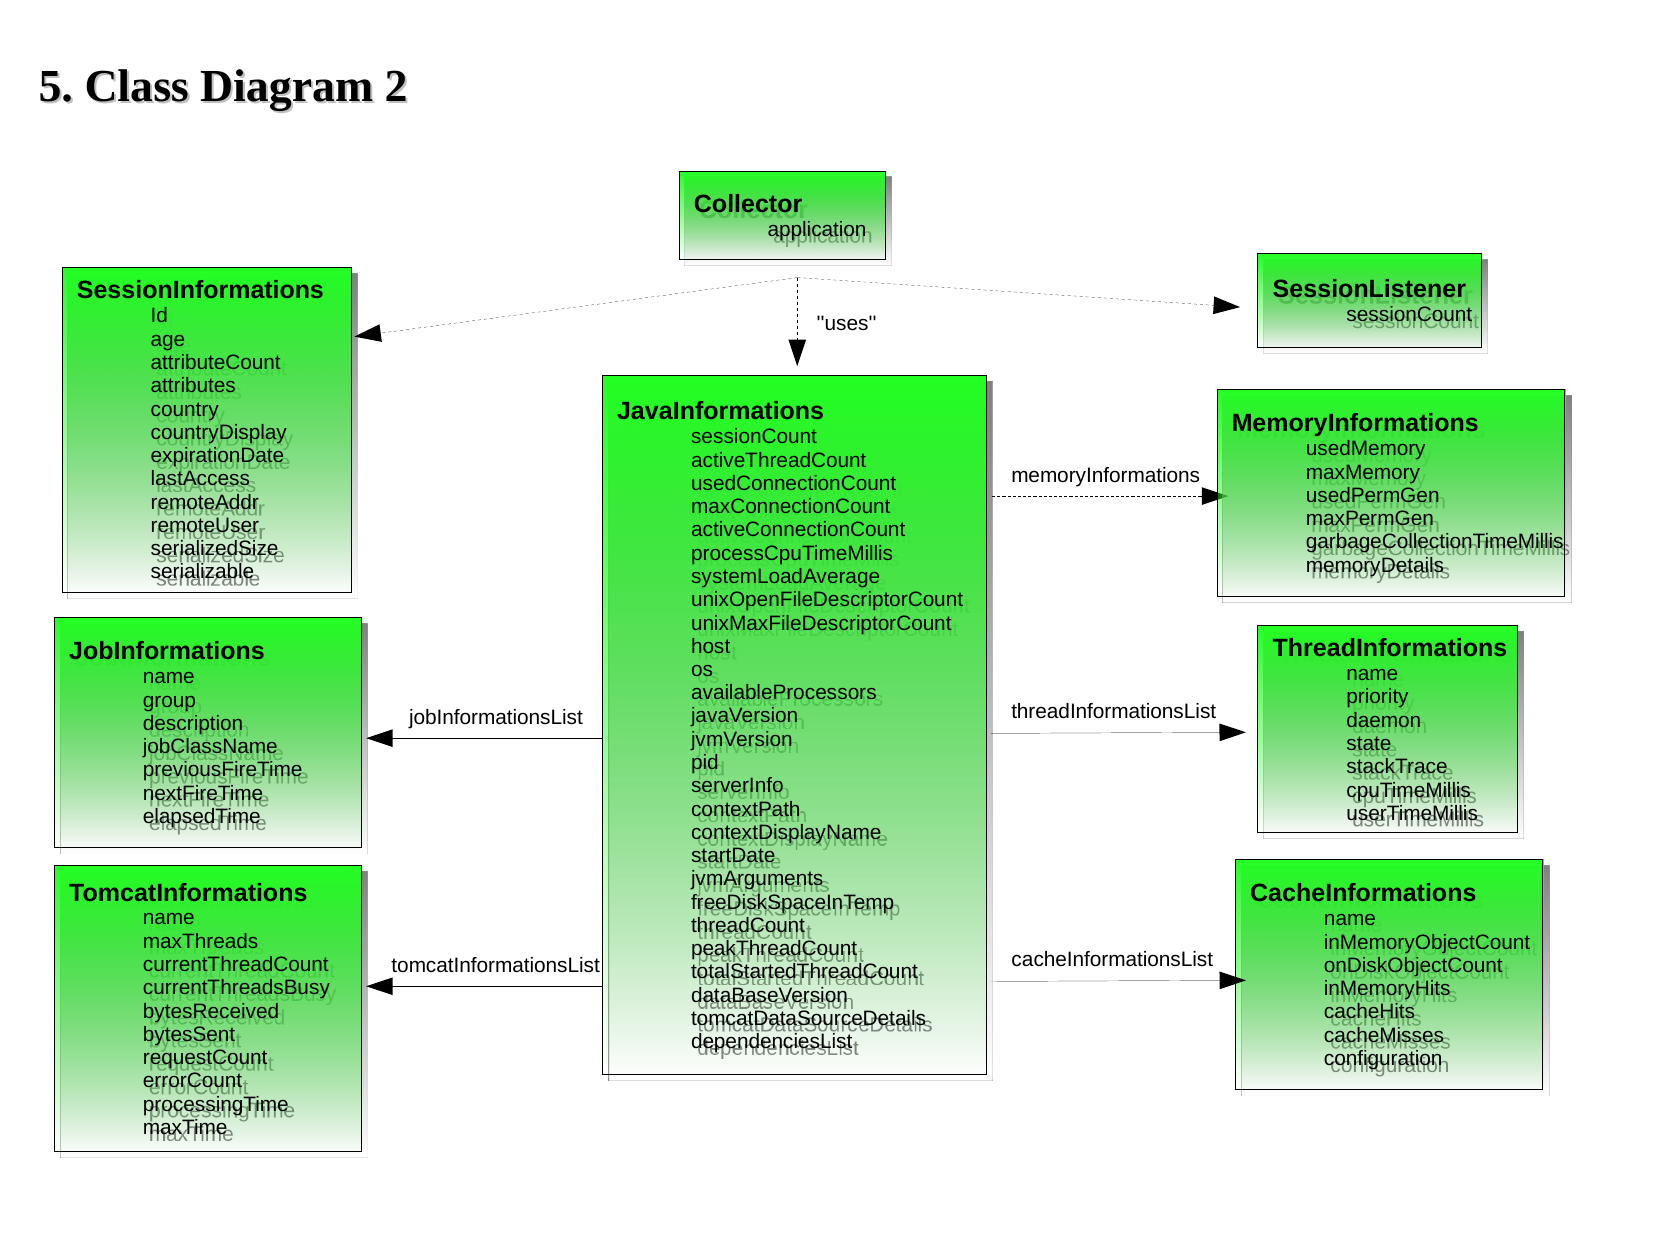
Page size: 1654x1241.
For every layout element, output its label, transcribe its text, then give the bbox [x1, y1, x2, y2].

text_box memoryInformations [996, 456, 1217, 495]
text_box MemoryInformations usedMemory maxMemory usedPermGen maxPermGen garbageCollectionTimeMillis memoryDetails [1217, 389, 1565, 597]
text_box JobInformations name group description jobClassName previousFireTime nextFireTime elapsedTime [54, 617, 362, 848]
text_box SessionListener sessionCount [1257, 253, 1482, 348]
text_box jobInformationsList [394, 698, 599, 737]
text_box SessionInformations Id age attributeCount attributes country countryDisplay expirationDate lastAccess remoteAddr remoteUser serializedSize serializable [62, 267, 352, 593]
text_box tomcatInformationsList [376, 946, 617, 985]
text_box JavaInformations sessionCount activeThreadCount usedConnectionCount maxConnectionCount activeConnectionCount processCpuTimeMillis systemLoadAverage unixOpenFileDescriptorCount unixMaxFileDescriptorCount host os availableProcessors javaVersion jvmVersion pid serverInfo contextPath contextDisplayName startDate jvmArguments freeDiskSpaceInTemp threadCount peakThreadCount totalStartedThreadCount dataBaseVersion tomcatDataSourceDetails dependenciesList [602, 375, 987, 1075]
text_box threadInformationsList [996, 692, 1232, 731]
text_box CacheInformations name inMemoryObjectCount onDiskObjectCount inMemoryHits cacheHits cacheMisses configuration [1235, 859, 1543, 1090]
text_box cacheInformationsList [996, 940, 1229, 979]
text_box TomcatInformations name maxThreads currentThreadCount currentThreadsBusy bytesReceived bytesSent requestCount errorCount processingTime maxTime [54, 865, 362, 1152]
text_box ''uses'' [801, 304, 892, 343]
text_box Collector application [679, 171, 886, 260]
text_box ThreadInformations name priority daemon state stackTrace cpuTimeMillis userTimeMillis [1257, 625, 1518, 833]
text_box 5. Class Diagram 2 [23, 53, 423, 120]
